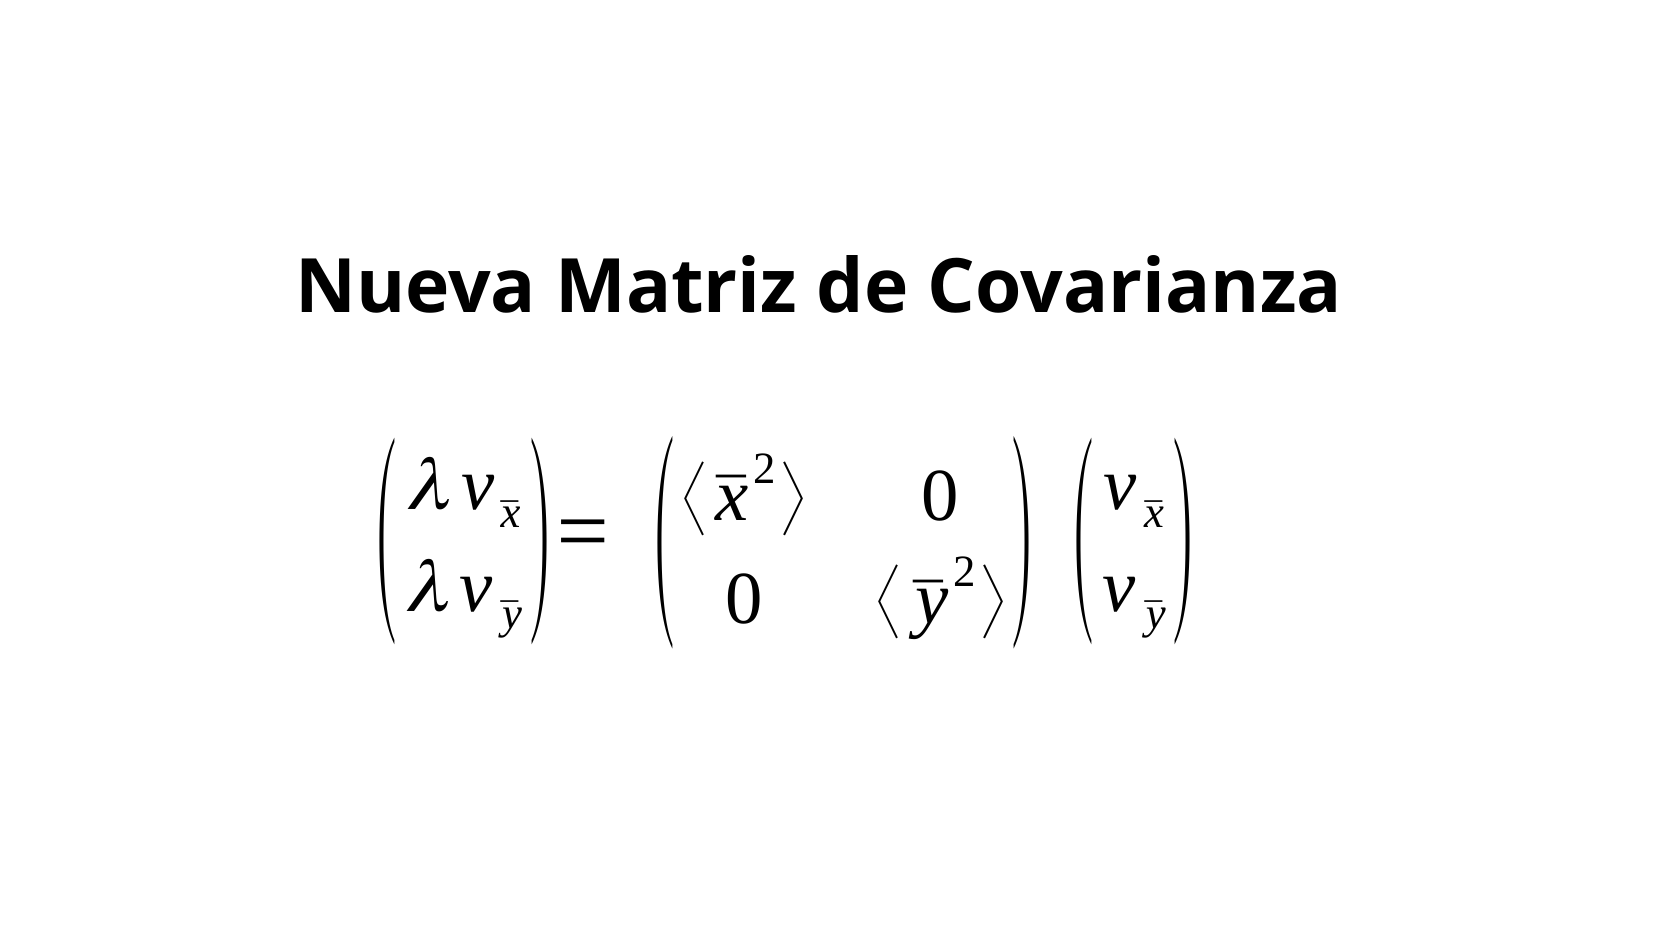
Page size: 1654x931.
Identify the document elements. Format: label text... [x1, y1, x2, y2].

text_box Nueva Matriz de Covarianza [236, 224, 1402, 383]
chart [367, 433, 621, 649]
chart [1064, 433, 1203, 649]
chart [645, 433, 1042, 654]
